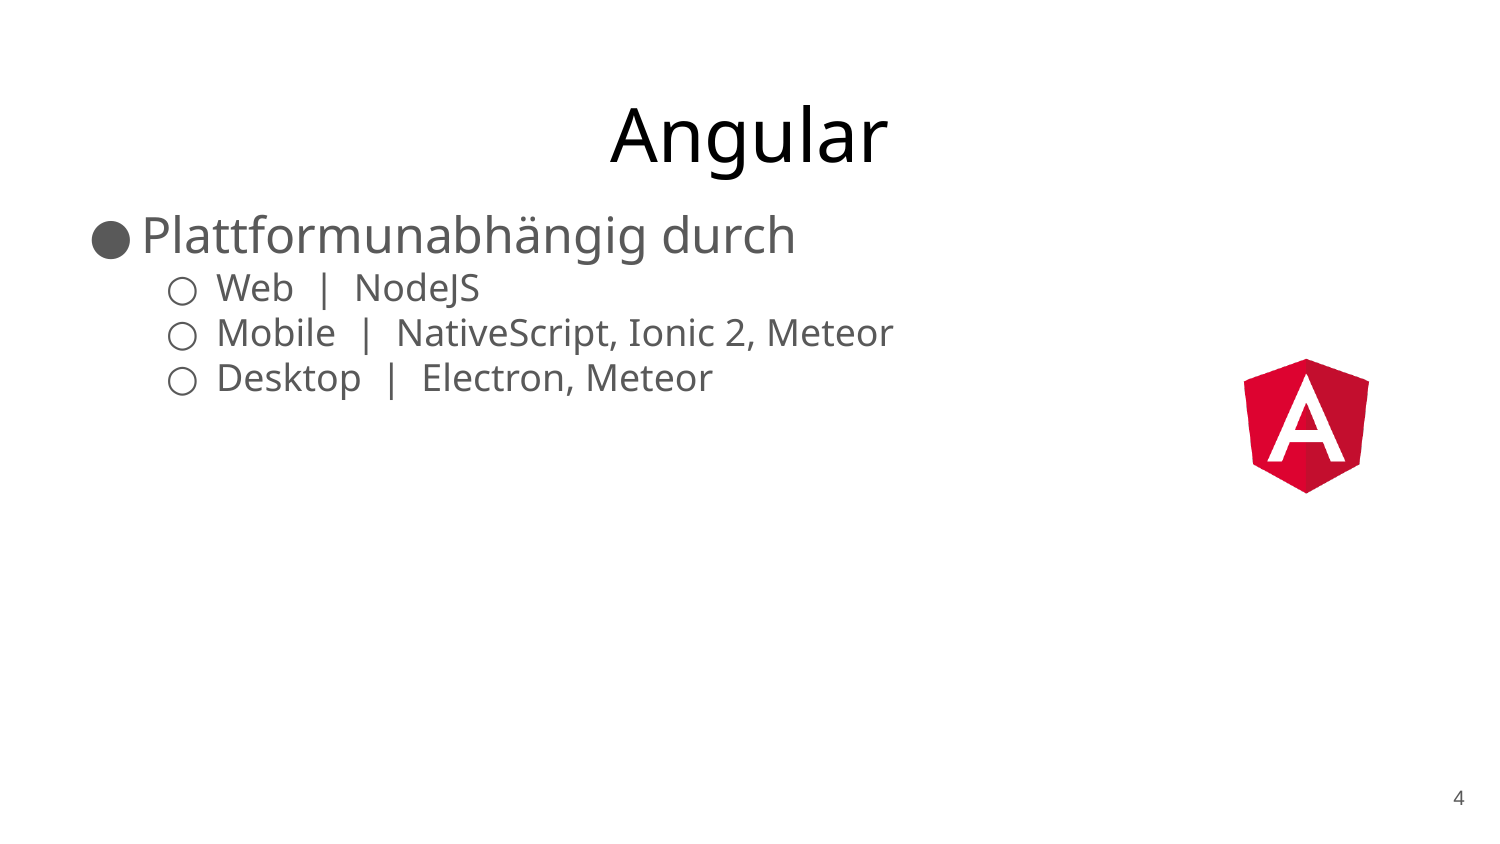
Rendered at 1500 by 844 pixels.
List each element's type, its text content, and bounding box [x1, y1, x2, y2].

list Plattformunabhängig durch Web | NodeJS Mobile | NativeScript, Ionic 2, Meteor Desktop | Electron, Meteor [51, 189, 1449, 750]
picture [1222, 338, 1390, 506]
title Angular [51, 72, 1449, 167]
slide_number <number> [1389, 764, 1480, 830]
